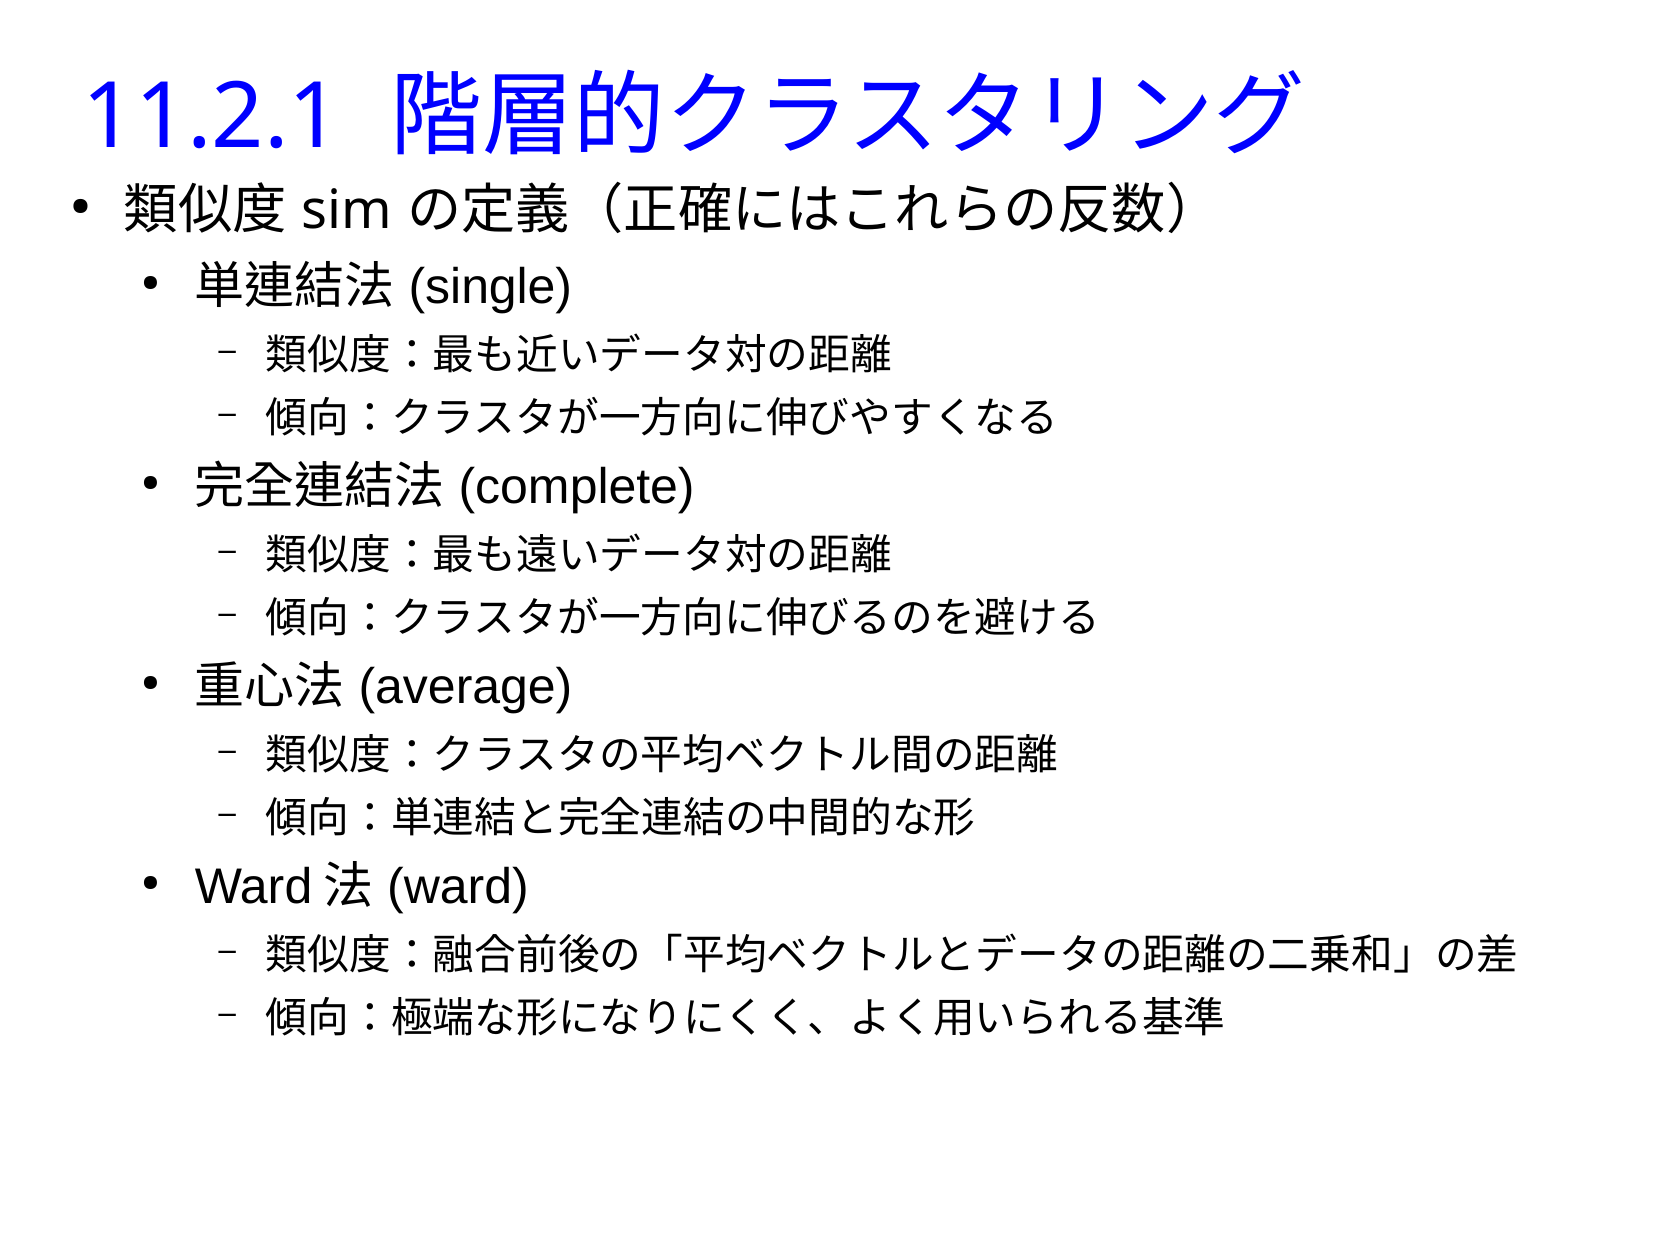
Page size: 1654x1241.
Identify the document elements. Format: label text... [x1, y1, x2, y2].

title 11.2.1 階層的クラスタリング [82, 43, 1571, 170]
list 類似度simの定義（正確にはこれらの反数） 単連結法(single) 類似度：最も近いデータ対の距離 傾向：クラスタが一方向に伸びやすくなる 完全連結法(complete) 類似度：最も遠いデータ対の距離 傾向：クラスタが一方向に伸びるのを避ける 重心法(average) 類似度：クラスタの平均ベクトル間の距離 傾向：単連結と完全連結の中間的な形 Ward法(ward) 類似度：融合前後の「平均ベクトルとデータの距離の二乗和」の差 傾向：極端な形になりにくく、よく用いられる基準 [53, 170, 1625, 1146]
